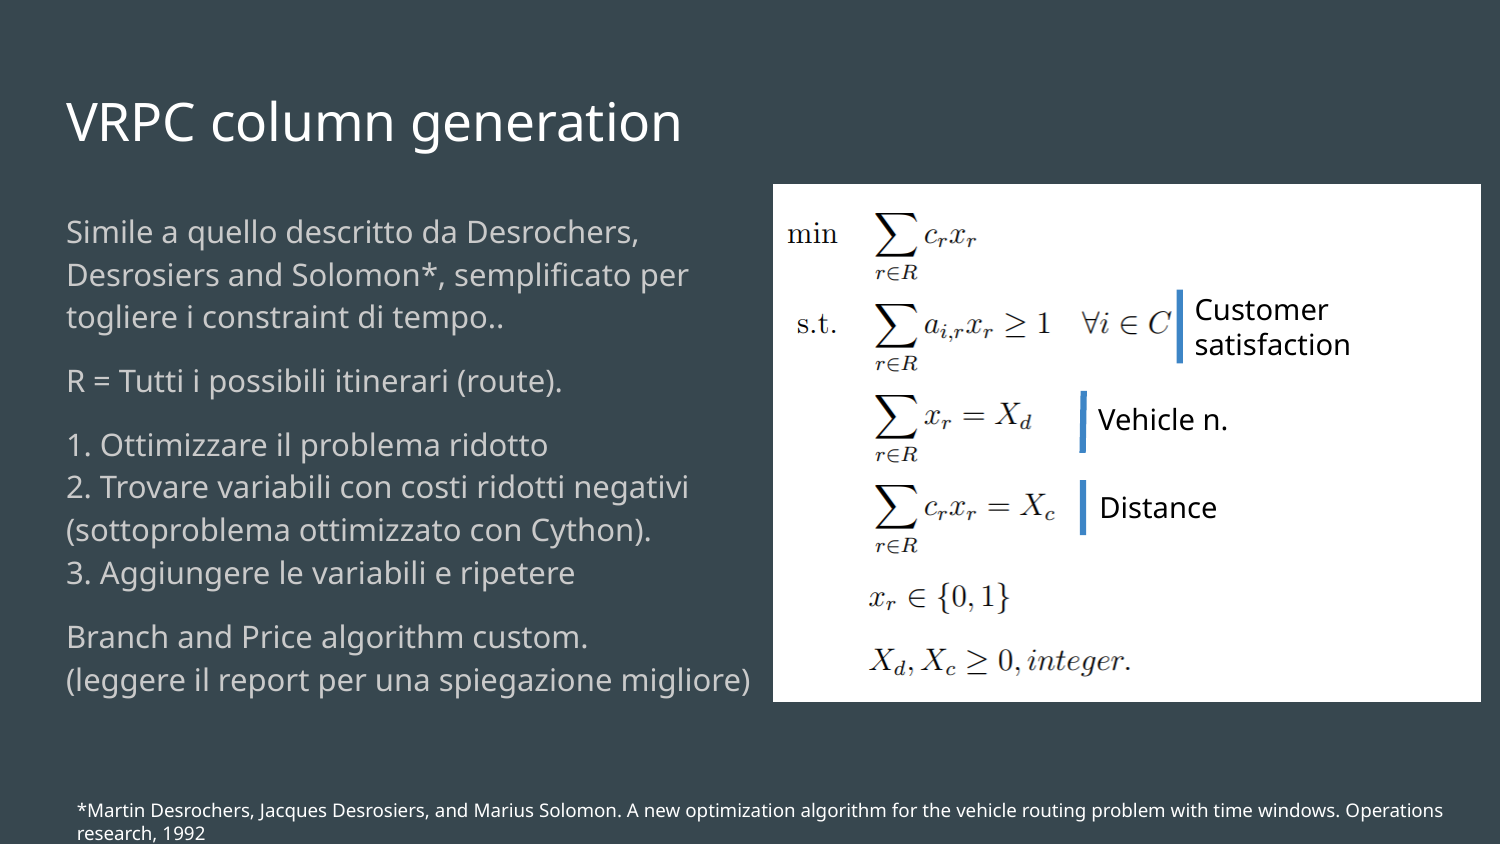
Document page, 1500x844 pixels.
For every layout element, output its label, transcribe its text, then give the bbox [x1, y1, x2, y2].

text_box Vehicle n. [1083, 386, 1260, 452]
text_box Distance [1084, 474, 1276, 540]
list Simile a quello descritto da Desrochers, Desrosiers and Solomon*, semplificato per togliere i constraint di tempo.. R = Tutti i possibili itinerari (route). 1. Ottimizzare il problema ridotto 2. Trovare variabili con costi ridotti negativi (sottoproblema ottimizzato con Cython). 3. Aggiungere le variabili e ripetere Branch and Price algorithm custom. (leggere il report per una spiegazione migliore) [51, 191, 768, 752]
text_box Customer satisfaction [1179, 276, 1371, 377]
title VRPC column generation [51, 72, 1449, 167]
picture [773, 184, 1481, 702]
text_box *Martin Desrochers, Jacques Desrosiers, and Marius Solomon. A new optimization algorithm for the vehicle routing problem with time windows. Operations research, 1992 [61, 784, 1460, 844]
